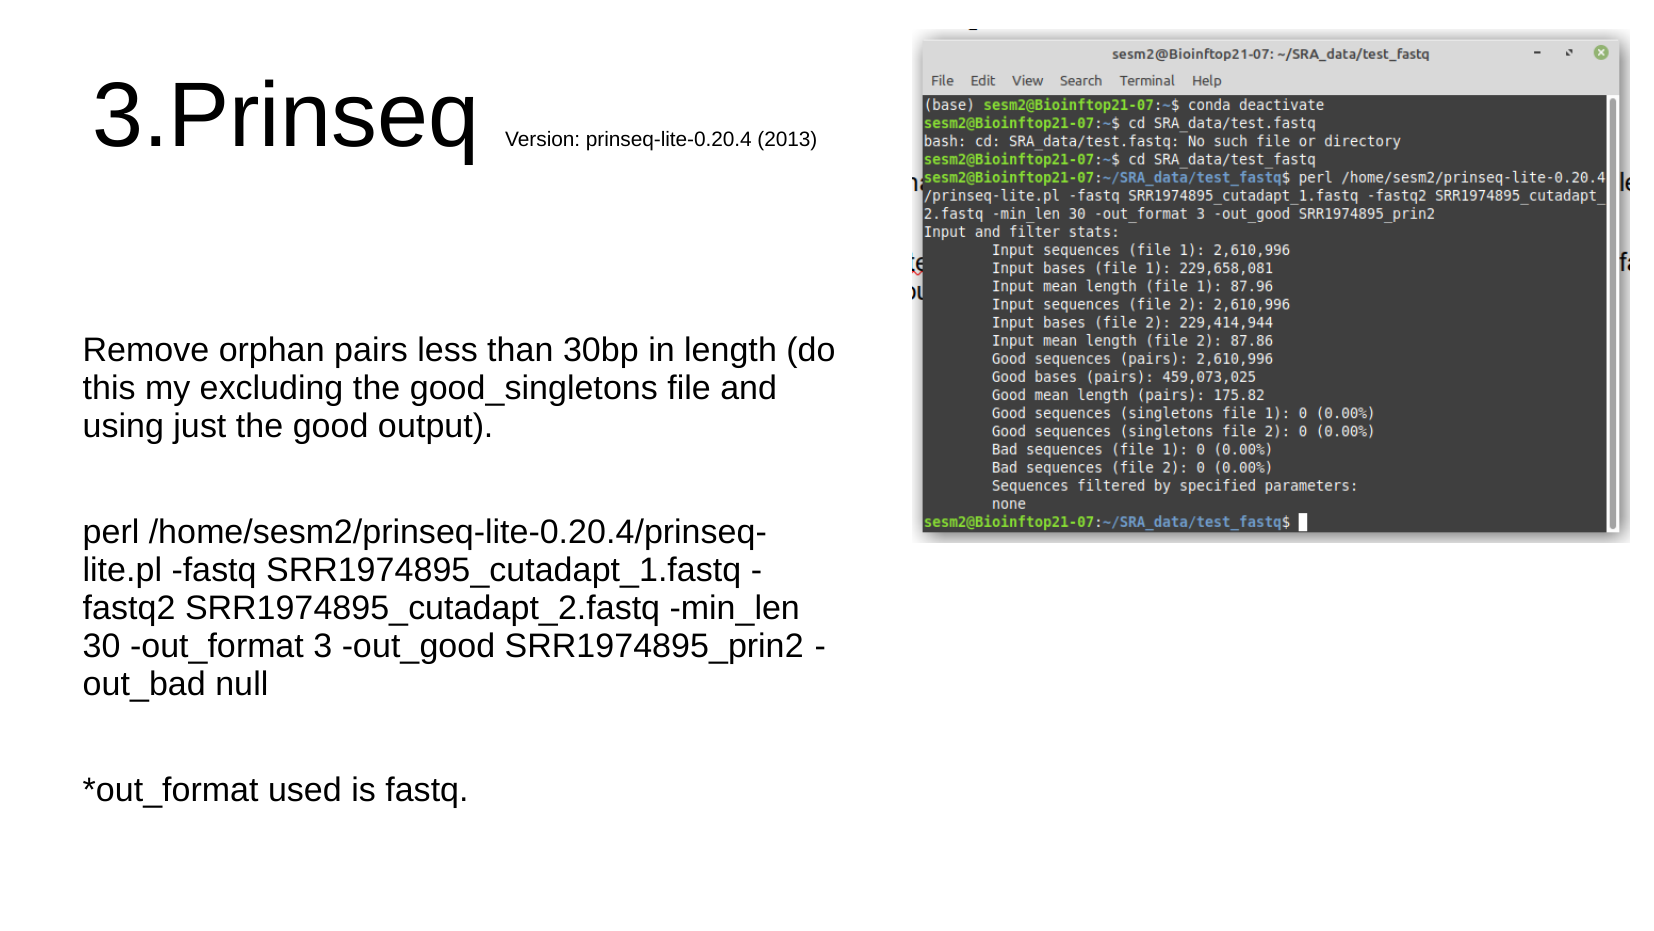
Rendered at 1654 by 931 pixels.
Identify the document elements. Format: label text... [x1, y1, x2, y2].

picture [912, 29, 1630, 543]
list Remove orphan pairs less than 30bp in length (do this my excluding the good_singletons file and using just the good output). perl /home/sesm2/prinseq-lite-0.20.4/prinseq-lite.pl -fastq SRR1974895_cutadapt_1.fastq -fastq2 SRR1974895_cutadapt_2.fastq -min_len 30 -out_format 3 -out_good SRR1974895_prin2 -out_bad null *out_format used is fastq. [82, 224, 839, 827]
title 3.Prinseq Version: prinseq-lite-0.20.4 (2013) [82, 37, 827, 193]
